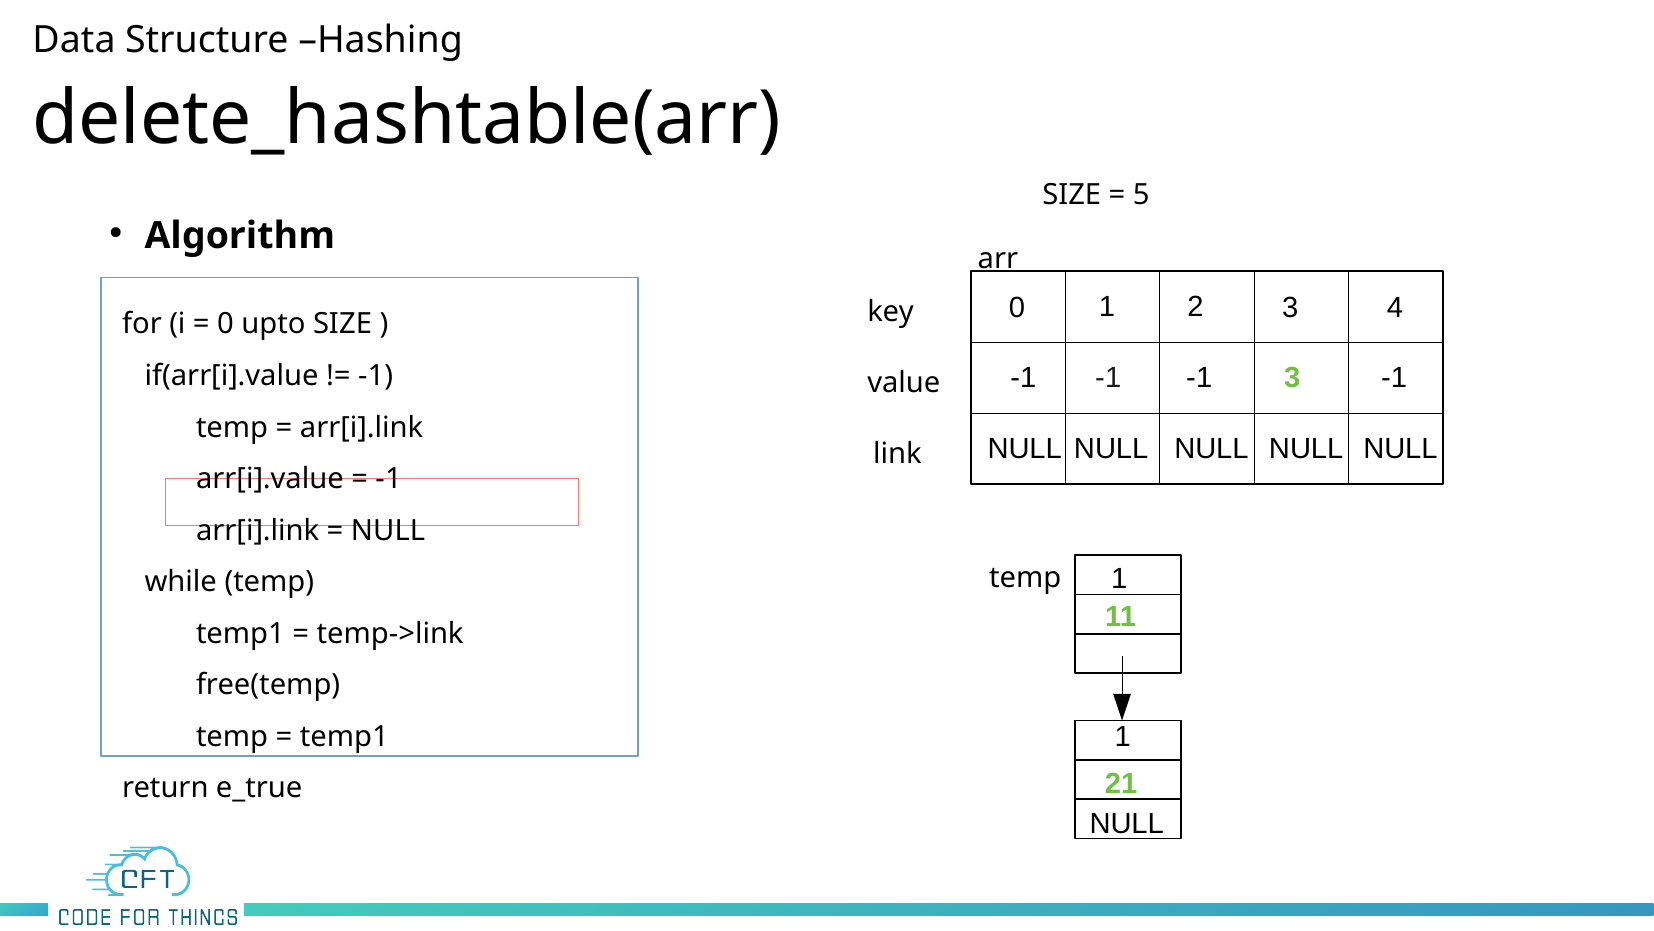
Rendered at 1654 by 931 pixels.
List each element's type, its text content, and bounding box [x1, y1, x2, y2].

text_box [1349, 414, 1444, 424]
text_box 2 [1172, 282, 1219, 331]
text_box temp [974, 549, 1105, 599]
text_box [1018, 343, 1065, 413]
text_box link [858, 424, 1004, 474]
text_box for (i = 0 upto SIZE ) if(arr[i].value != -1) temp = arr[i].link arr[i].value = -1 arr[i].link = NULL while (temp) temp1 = temp->link free(temp) temp = temp1 return e_true [107, 295, 851, 886]
text_box [1018, 414, 1065, 424]
text_box [1160, 473, 1254, 484]
text_box [1255, 271, 1348, 342]
text_box value [852, 353, 1018, 437]
title Data Structure –Hashing delete_hashtable(arr) [32, 12, 1630, 166]
text_box SIZE = 5 [1027, 166, 1205, 216]
text_box NULL [1348, 424, 1453, 473]
text_box NULL [1164, 424, 1254, 473]
text_box NULL [1059, 424, 1164, 473]
text_box [100, 277, 638, 756]
text_box [1074, 720, 1099, 799]
text_box [1160, 271, 1254, 342]
text_box 3 [1269, 353, 1325, 402]
text_box NULL [972, 424, 1059, 473]
text_box [1255, 473, 1348, 484]
text_box [970, 280, 1065, 342]
text_box [1066, 473, 1159, 484]
text_box [1074, 599, 1182, 674]
text_box 3 [1267, 283, 1314, 331]
text_box 1 [1105, 554, 1143, 592]
text_box [1066, 414, 1159, 424]
text_box [1349, 473, 1444, 484]
text_box Algorithm [94, 200, 886, 269]
picture [59, 846, 237, 925]
text_box [1146, 720, 1182, 839]
text_box 21 [1090, 759, 1170, 808]
text_box -1 [995, 353, 1052, 402]
text_box key [852, 283, 1018, 353]
text_box -1 [1366, 353, 1422, 402]
text_box 1 [1099, 712, 1146, 759]
text_box [1066, 343, 1159, 413]
text_box [1160, 343, 1254, 413]
text_box [1255, 414, 1348, 424]
text_box [1349, 343, 1444, 413]
text_box NULL [1254, 424, 1348, 473]
text_box -1 [1171, 353, 1228, 402]
text_box 11 [1090, 592, 1199, 640]
text_box [1066, 271, 1159, 342]
text_box 1 [1084, 282, 1131, 331]
text_box [970, 473, 1065, 484]
text_box [1255, 343, 1348, 413]
text_box arr [963, 230, 1141, 280]
text_box [1143, 555, 1182, 592]
text_box 0 [994, 283, 1041, 332]
text_box NULL [1074, 799, 1179, 847]
text_box [1160, 414, 1254, 424]
text_box [1349, 271, 1444, 342]
text_box -1 [1080, 353, 1136, 402]
text_box 4 [1372, 283, 1419, 331]
